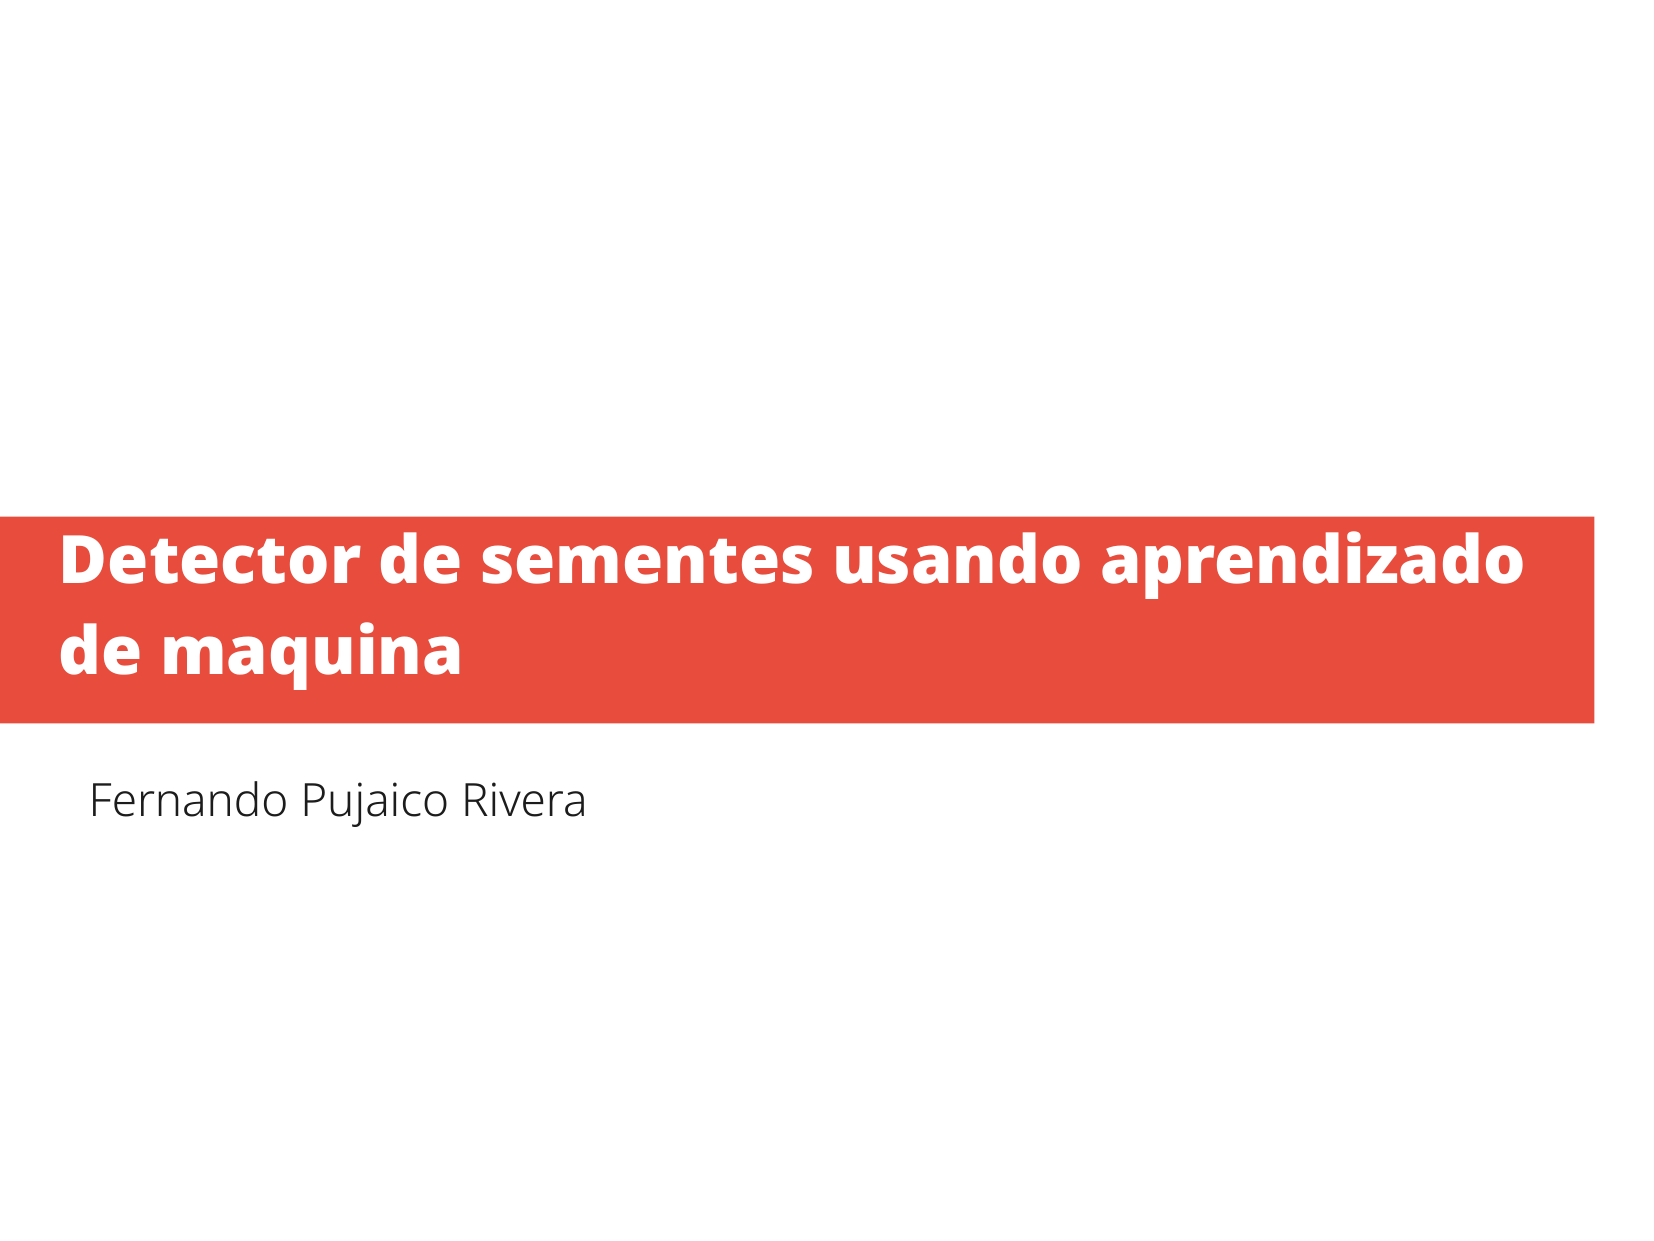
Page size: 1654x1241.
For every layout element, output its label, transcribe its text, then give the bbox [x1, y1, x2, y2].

subtitle Fernando Pujaico Rivera [88, 767, 1595, 1182]
title Detector de sementes usando aprendizado de maquina [59, 546, 1595, 694]
